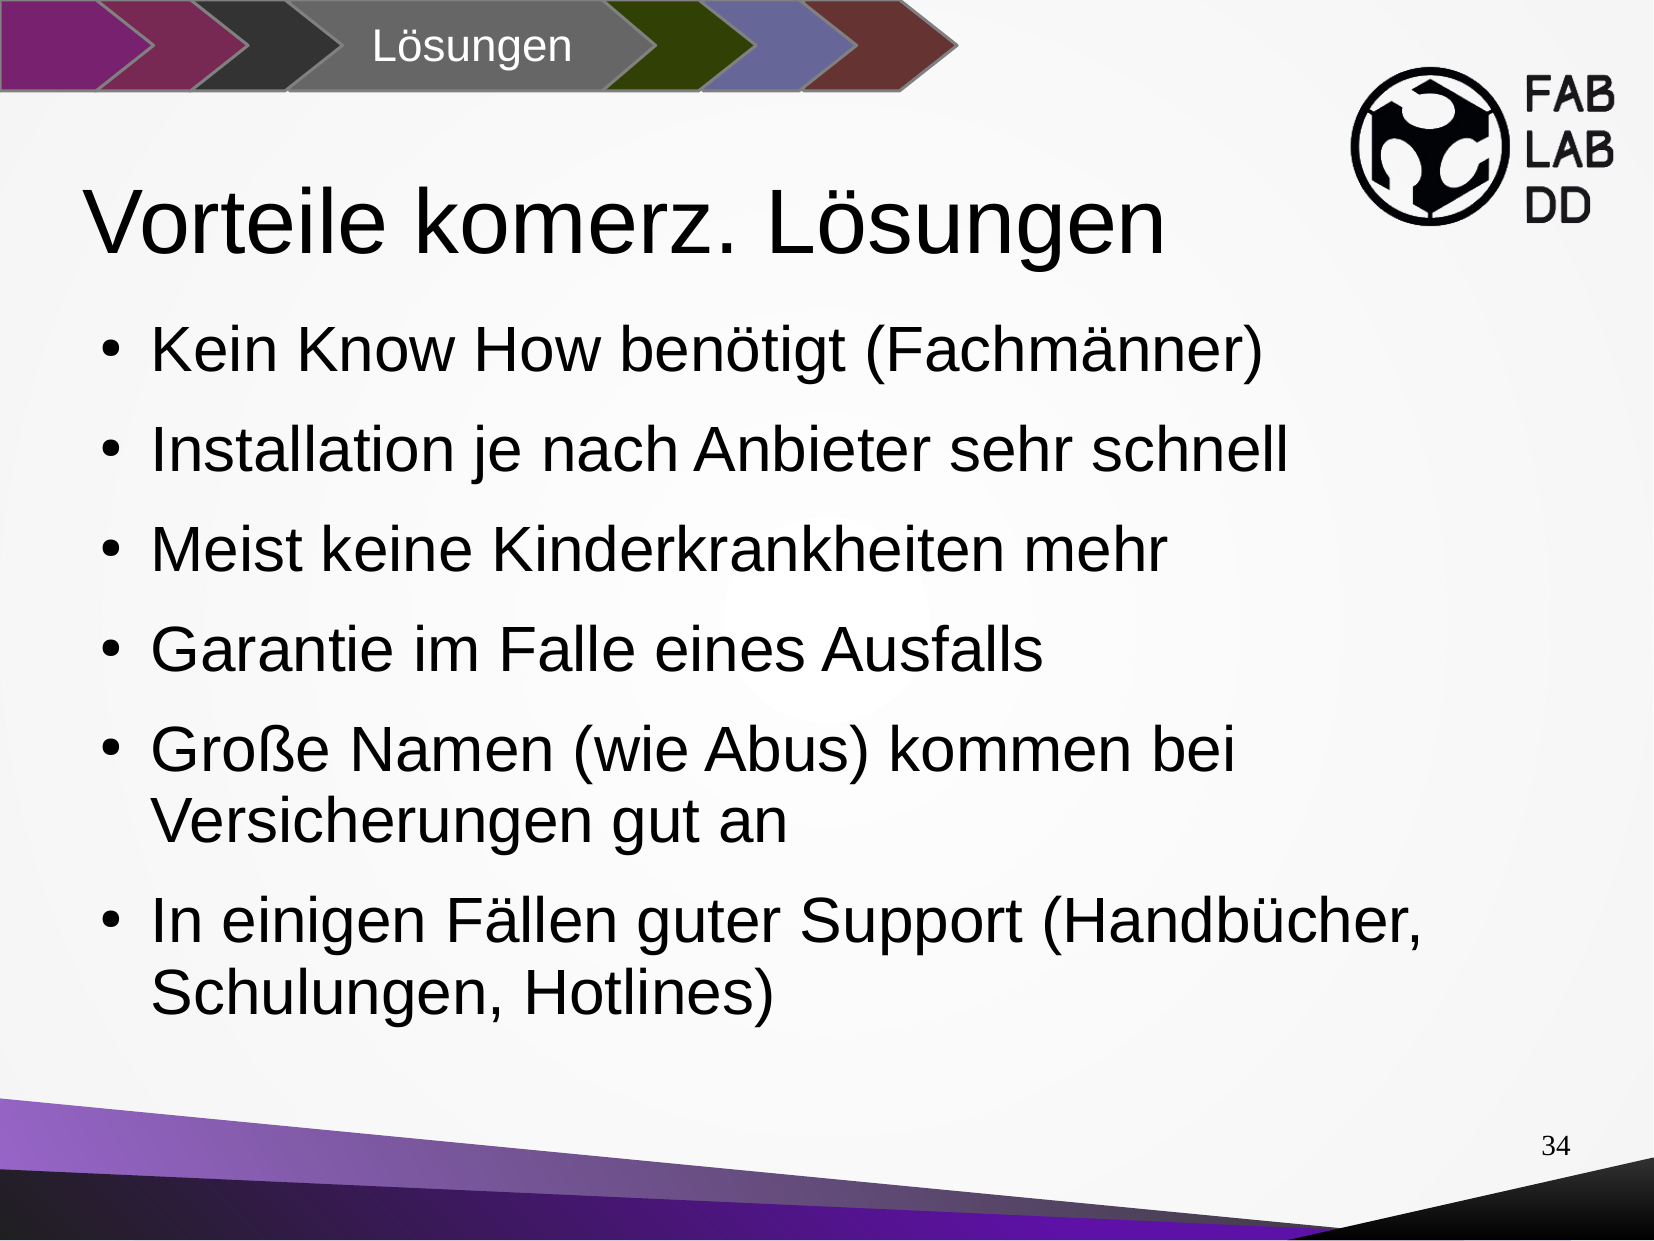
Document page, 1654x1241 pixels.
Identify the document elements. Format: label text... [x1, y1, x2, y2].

title Vorteile komerz. Lösungen [82, 118, 1300, 313]
list Kein Know How benötigt (Fachmänner) Installation je nach Anbieter sehr schnell Meist keine Kinderkrankheiten mehr Garantie im Falle eines Ausfalls Große Namen (wie Abus) kommen bei Versicherungen gut an In einigen Fällen guter Support (Handbücher, Schulungen, Hotlines) [82, 313, 1538, 1034]
text_box Lösungen [289, 0, 656, 91]
picture [1324, 36, 1642, 257]
text_box [0, 0, 343, 91]
text_box [604, 0, 958, 91]
